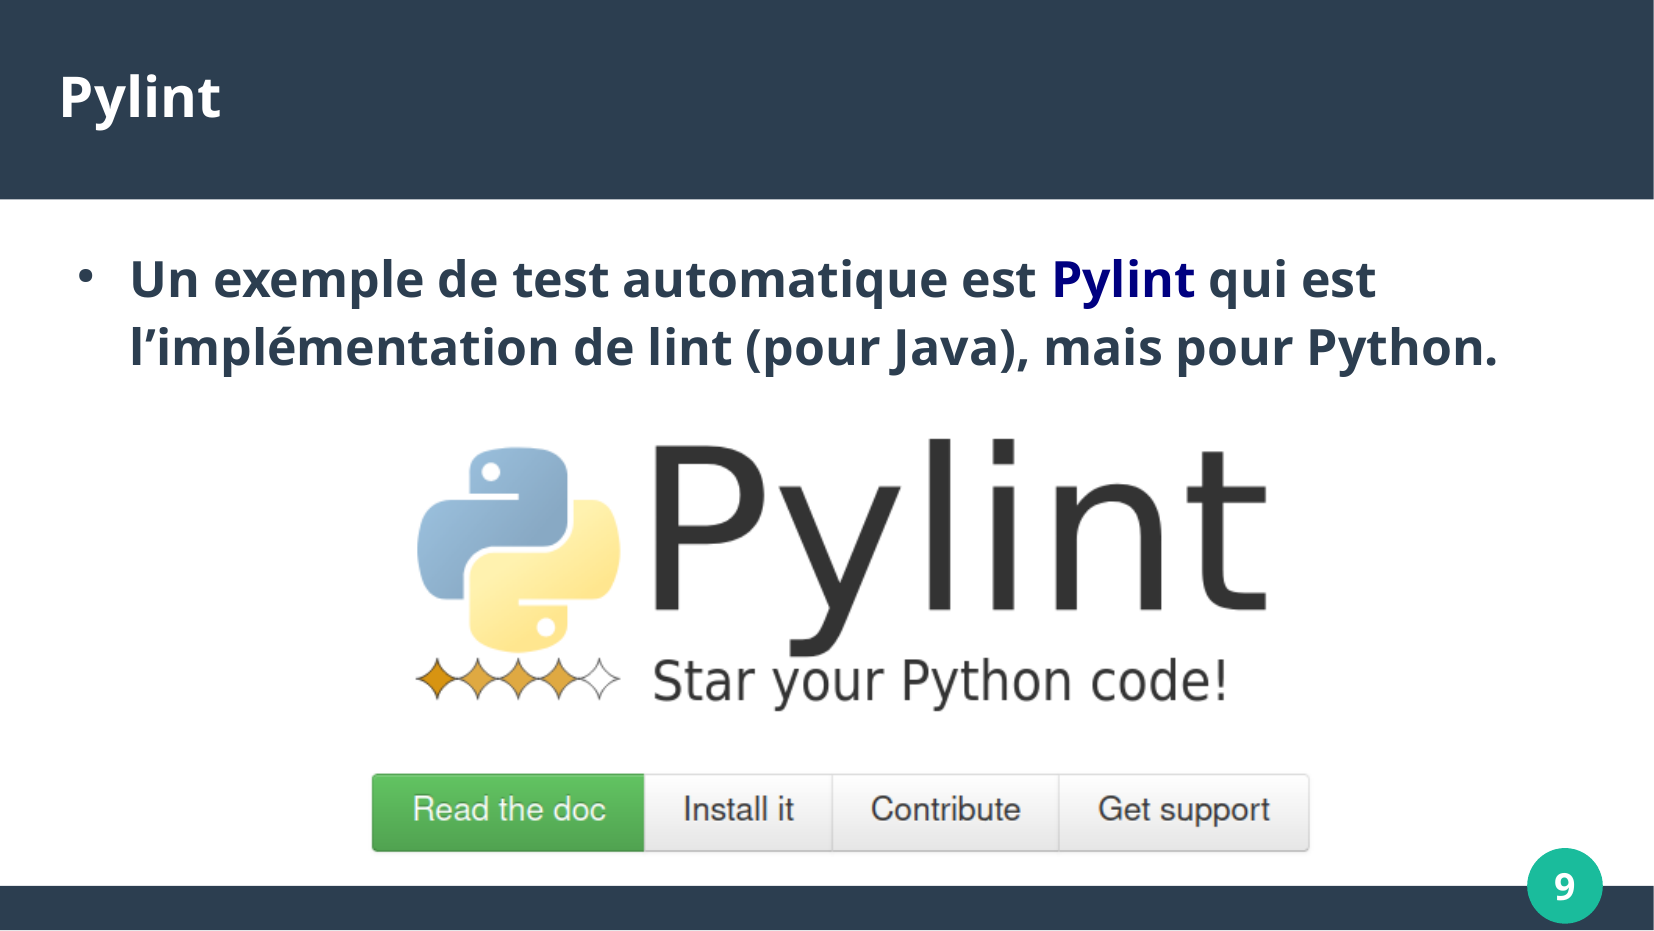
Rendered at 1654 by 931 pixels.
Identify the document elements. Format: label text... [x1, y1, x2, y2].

list Un exemple de test automatique est Pylint qui est l’implémentation de lint (pour Java), mais pour Python. [59, 243, 1595, 864]
title Pylint [59, 37, 1595, 155]
picture [366, 422, 1321, 875]
